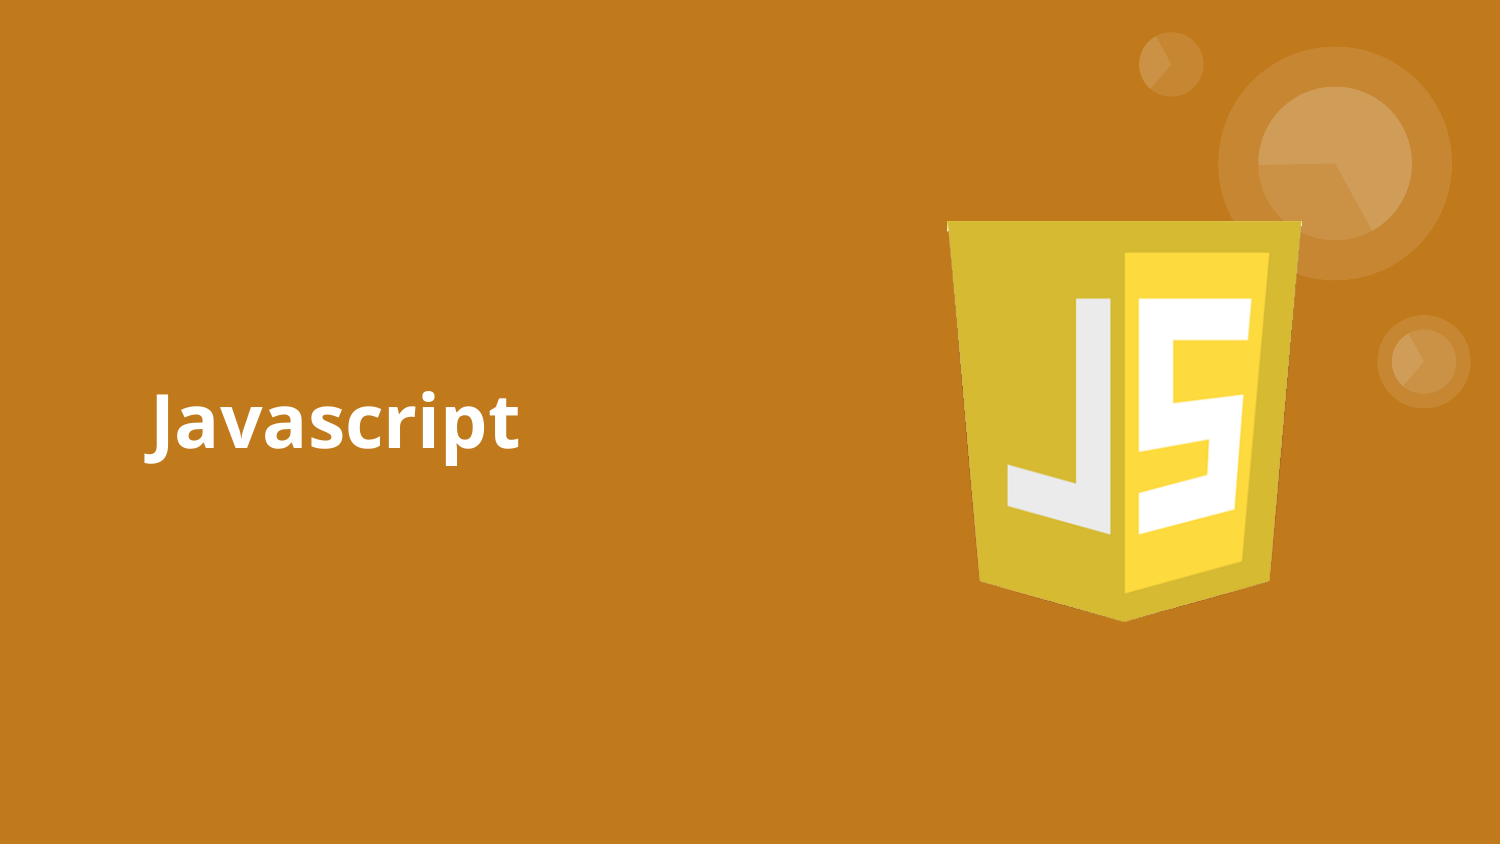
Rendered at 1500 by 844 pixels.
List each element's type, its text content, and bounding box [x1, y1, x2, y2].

picture [947, 221, 1302, 623]
title Javascript [135, 125, 1097, 712]
